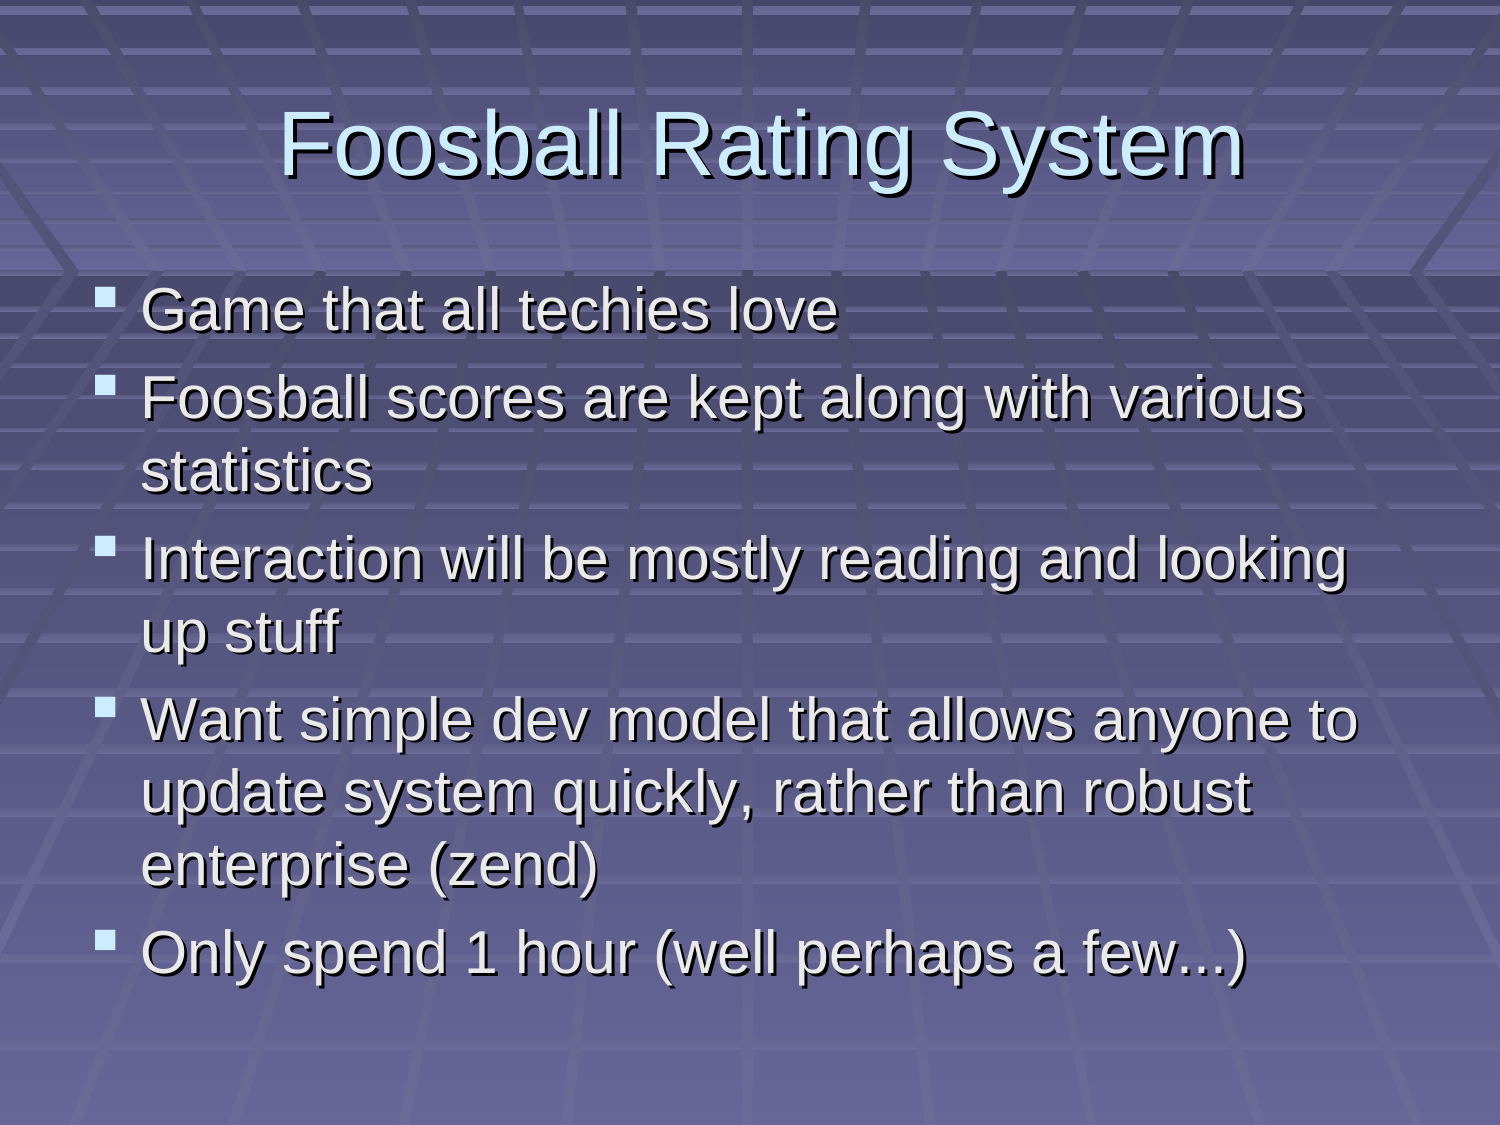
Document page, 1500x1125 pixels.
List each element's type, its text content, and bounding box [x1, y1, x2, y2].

title Foosball Rating System [74, 44, 1425, 233]
list Game that all techies love Foosball scores are kept along with various statistics Interaction will be mostly reading and looking up stuff Want simple dev model that allows anyone to update system quickly, rather than robust enterprise (zend) Only spend 1 hour (well perhaps a few...) [74, 262, 1425, 1000]
